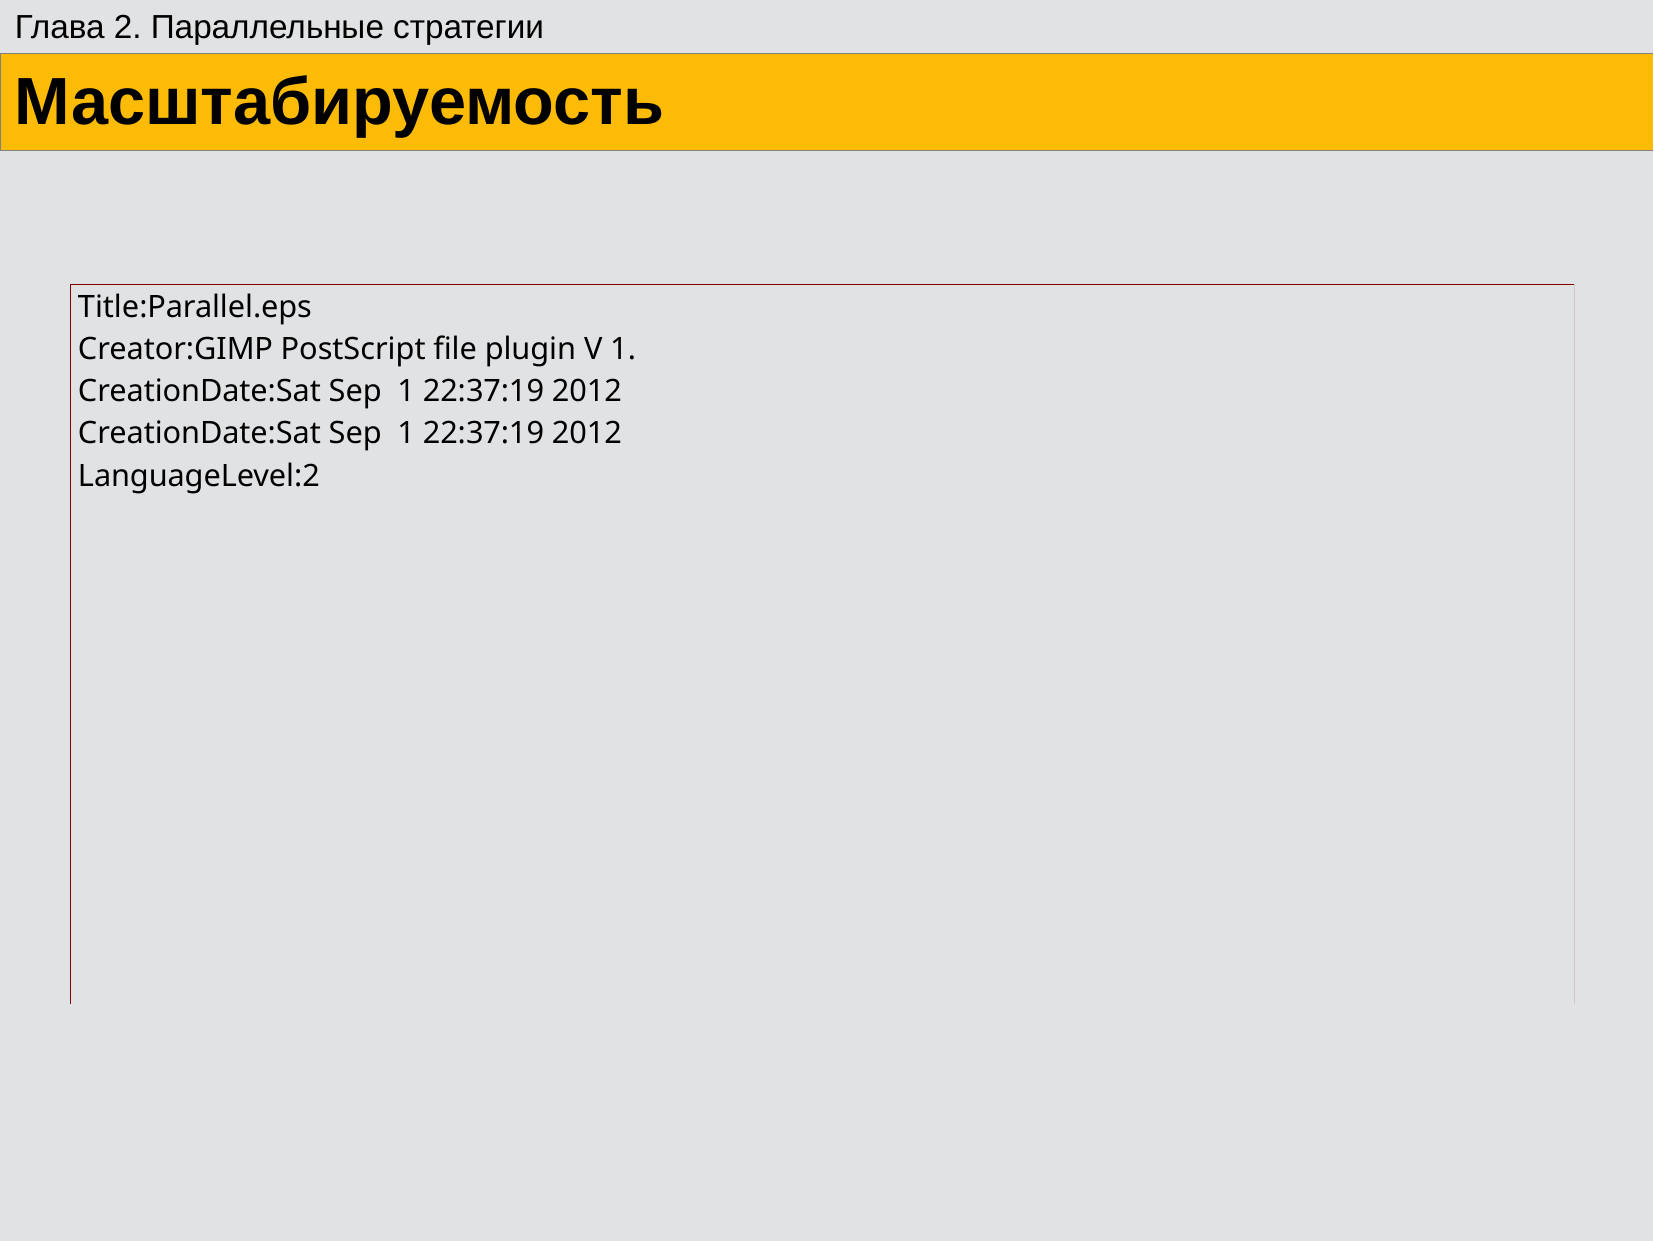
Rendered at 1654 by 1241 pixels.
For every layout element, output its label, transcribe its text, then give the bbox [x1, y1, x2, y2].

text_box Глава 2. Параллельные стратегии [0, 1, 464, 58]
text_box Масштабируемость [0, 53, 1653, 151]
picture [68, 282, 1575, 1004]
